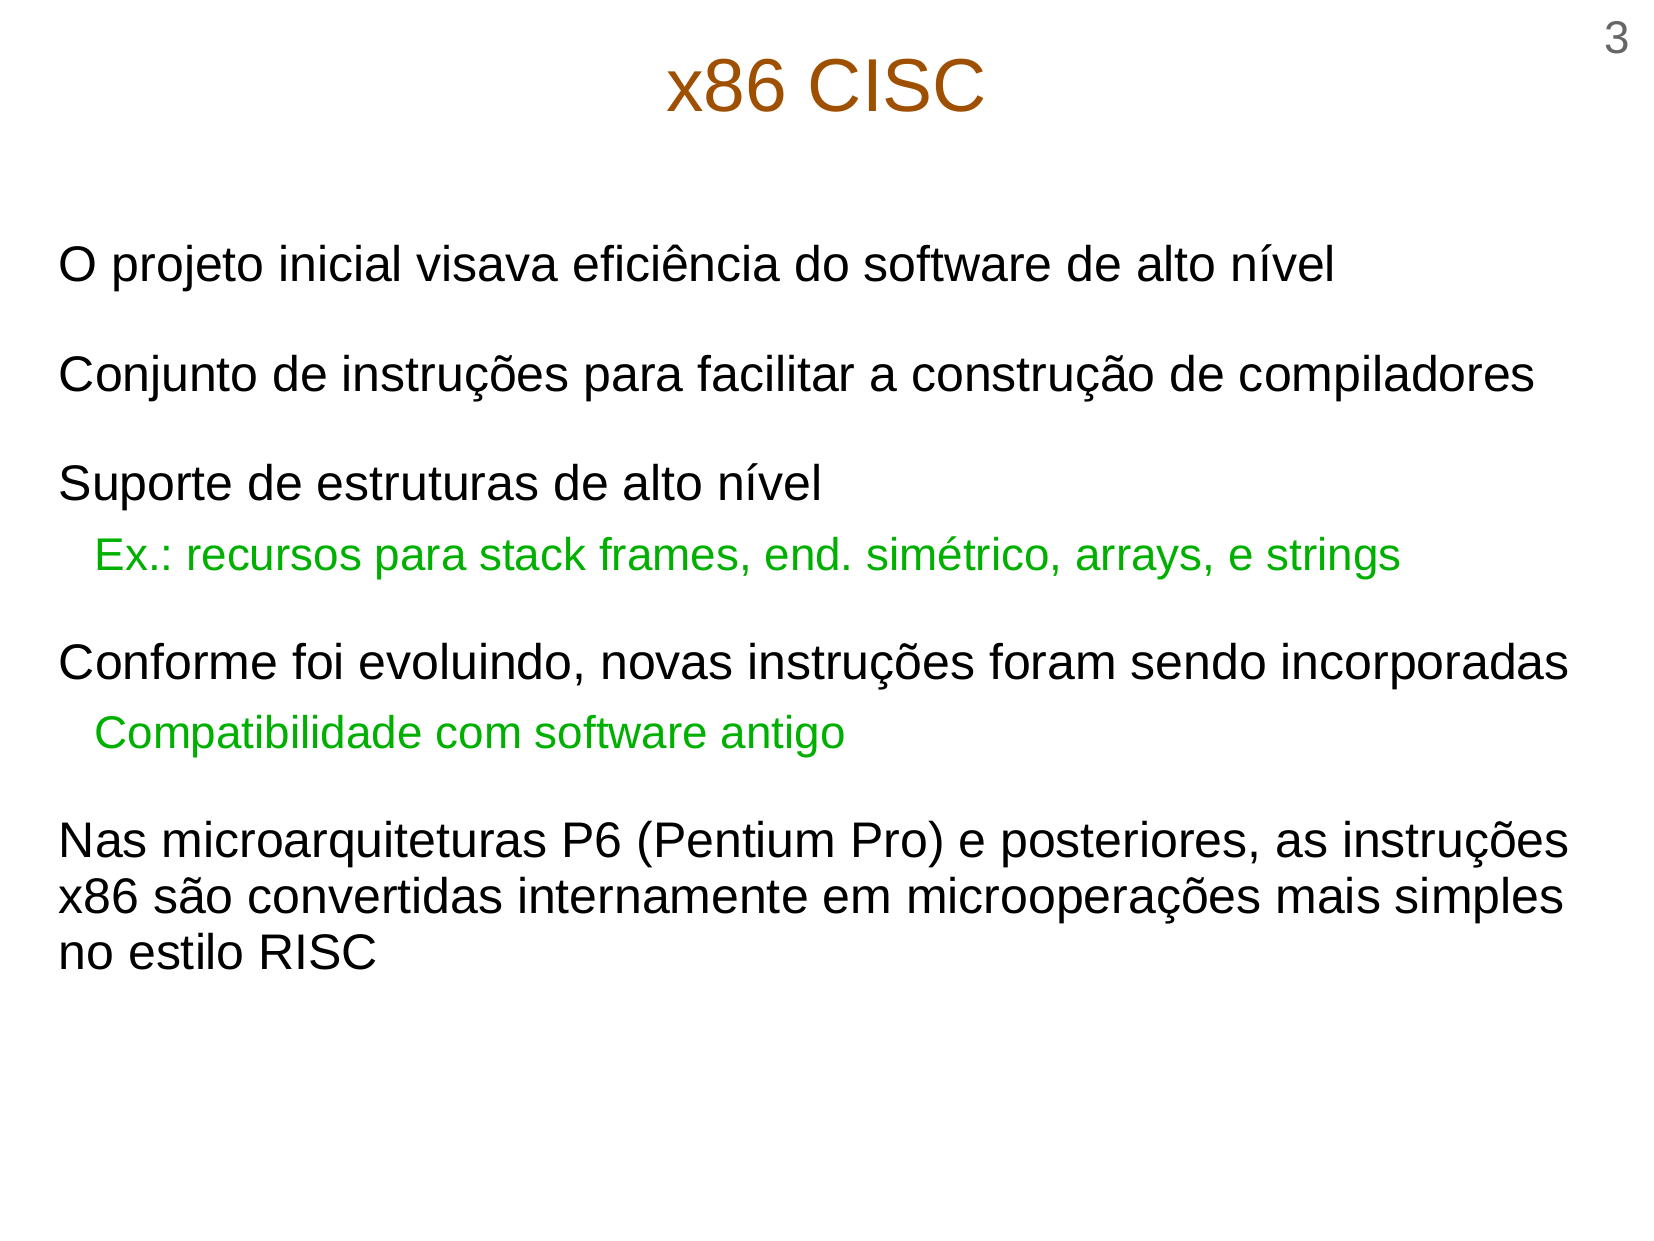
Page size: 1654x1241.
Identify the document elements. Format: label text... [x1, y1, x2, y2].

title x86 CISC [59, 29, 1595, 148]
list O projeto inicial visava eficiência do software de alto nível Conjunto de instruções para facilitar a construção de compiladores Suporte de estruturas de alto nível Ex.: recursos para stack frames, end. simétrico, arrays, e strings Conforme foi evoluindo, novas instruções foram sendo incorporadas Compatibilidade com software antigo Nas microarquiteturas P6 (Pentium Pro) e posteriores, as instruções x86 são convertidas internamente em microoperações mais simples no estilo RISC [59, 236, 1595, 1211]
